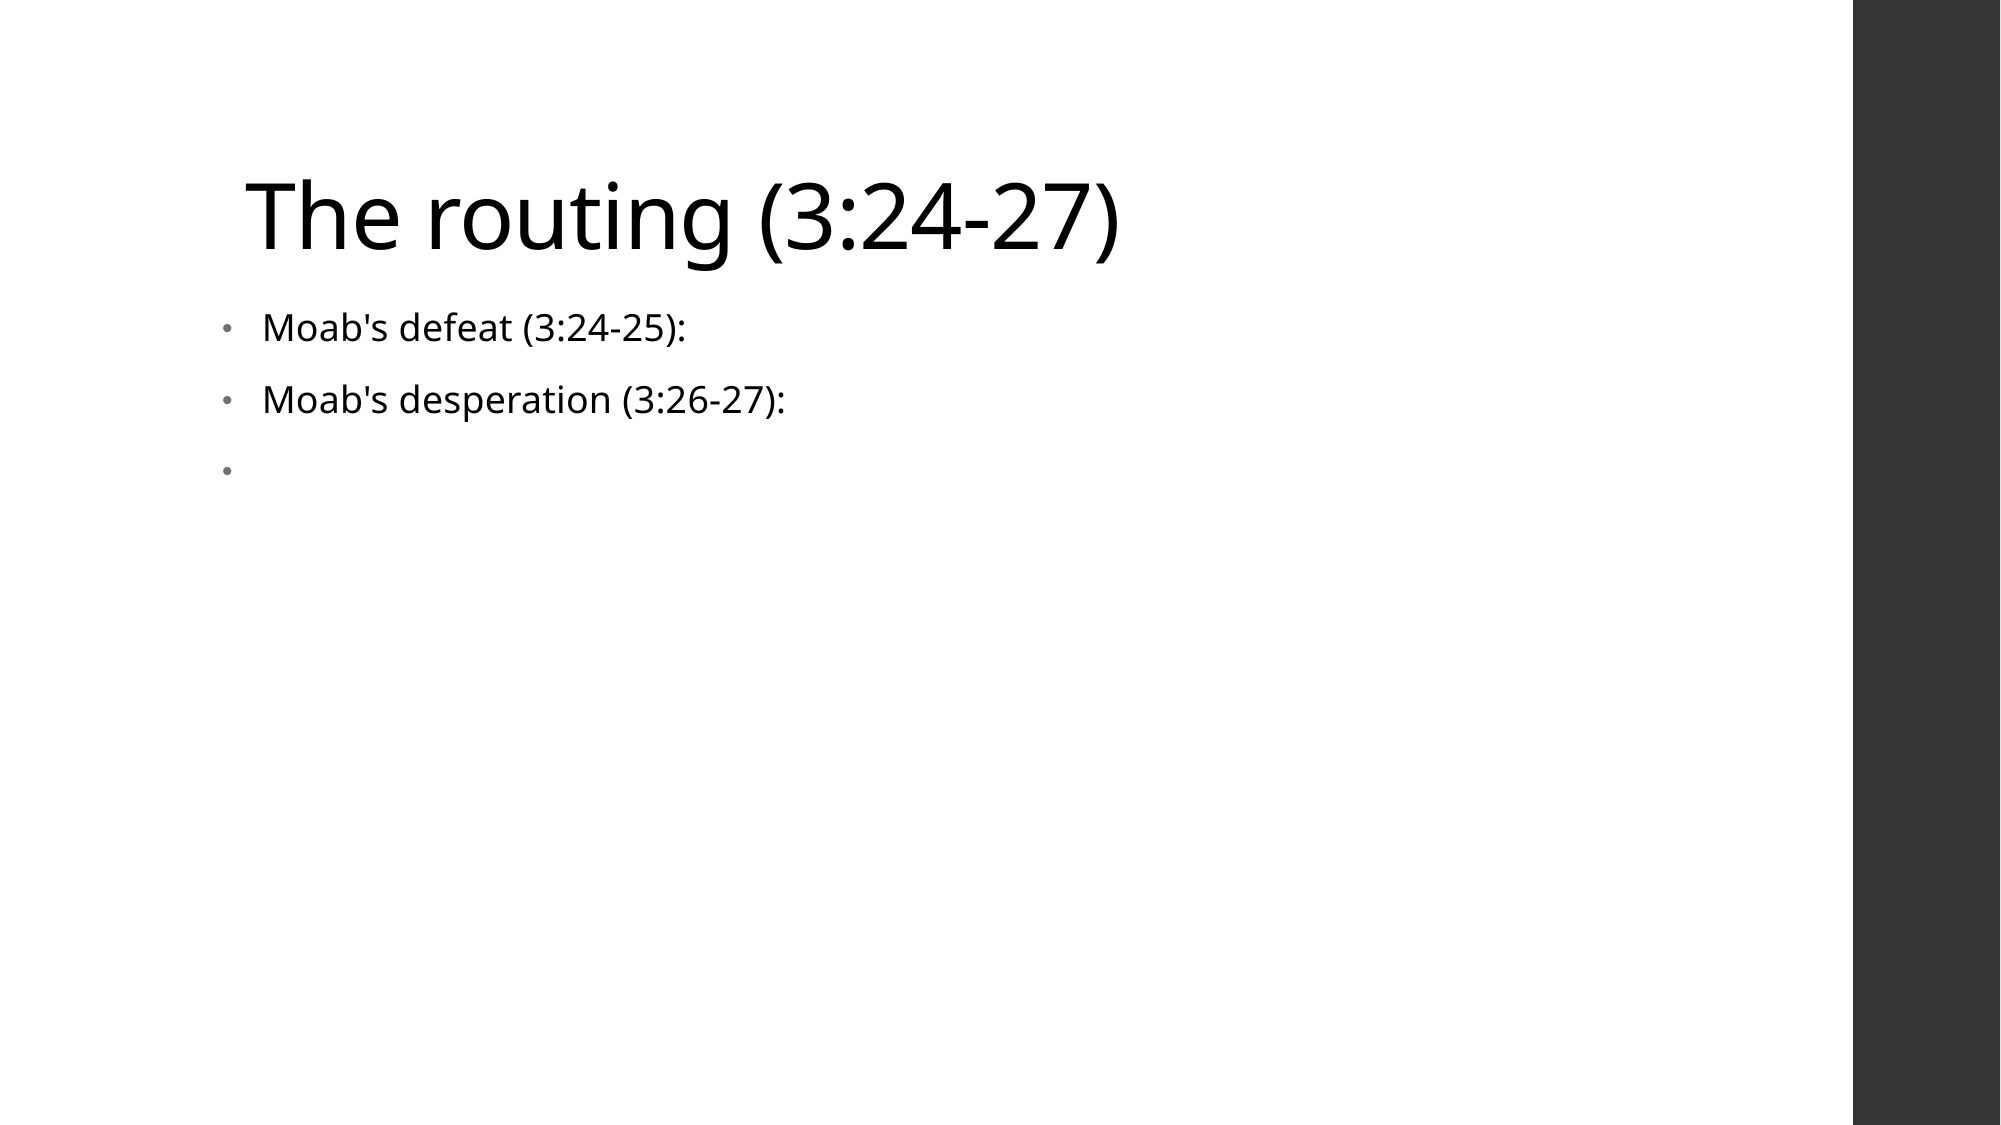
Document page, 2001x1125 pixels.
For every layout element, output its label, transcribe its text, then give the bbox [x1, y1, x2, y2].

title The routing (3:24-27) [206, 60, 1797, 278]
list Moab's defeat (3:24-25): Moab's desperation (3:26-27): [206, 299, 1617, 1014]
